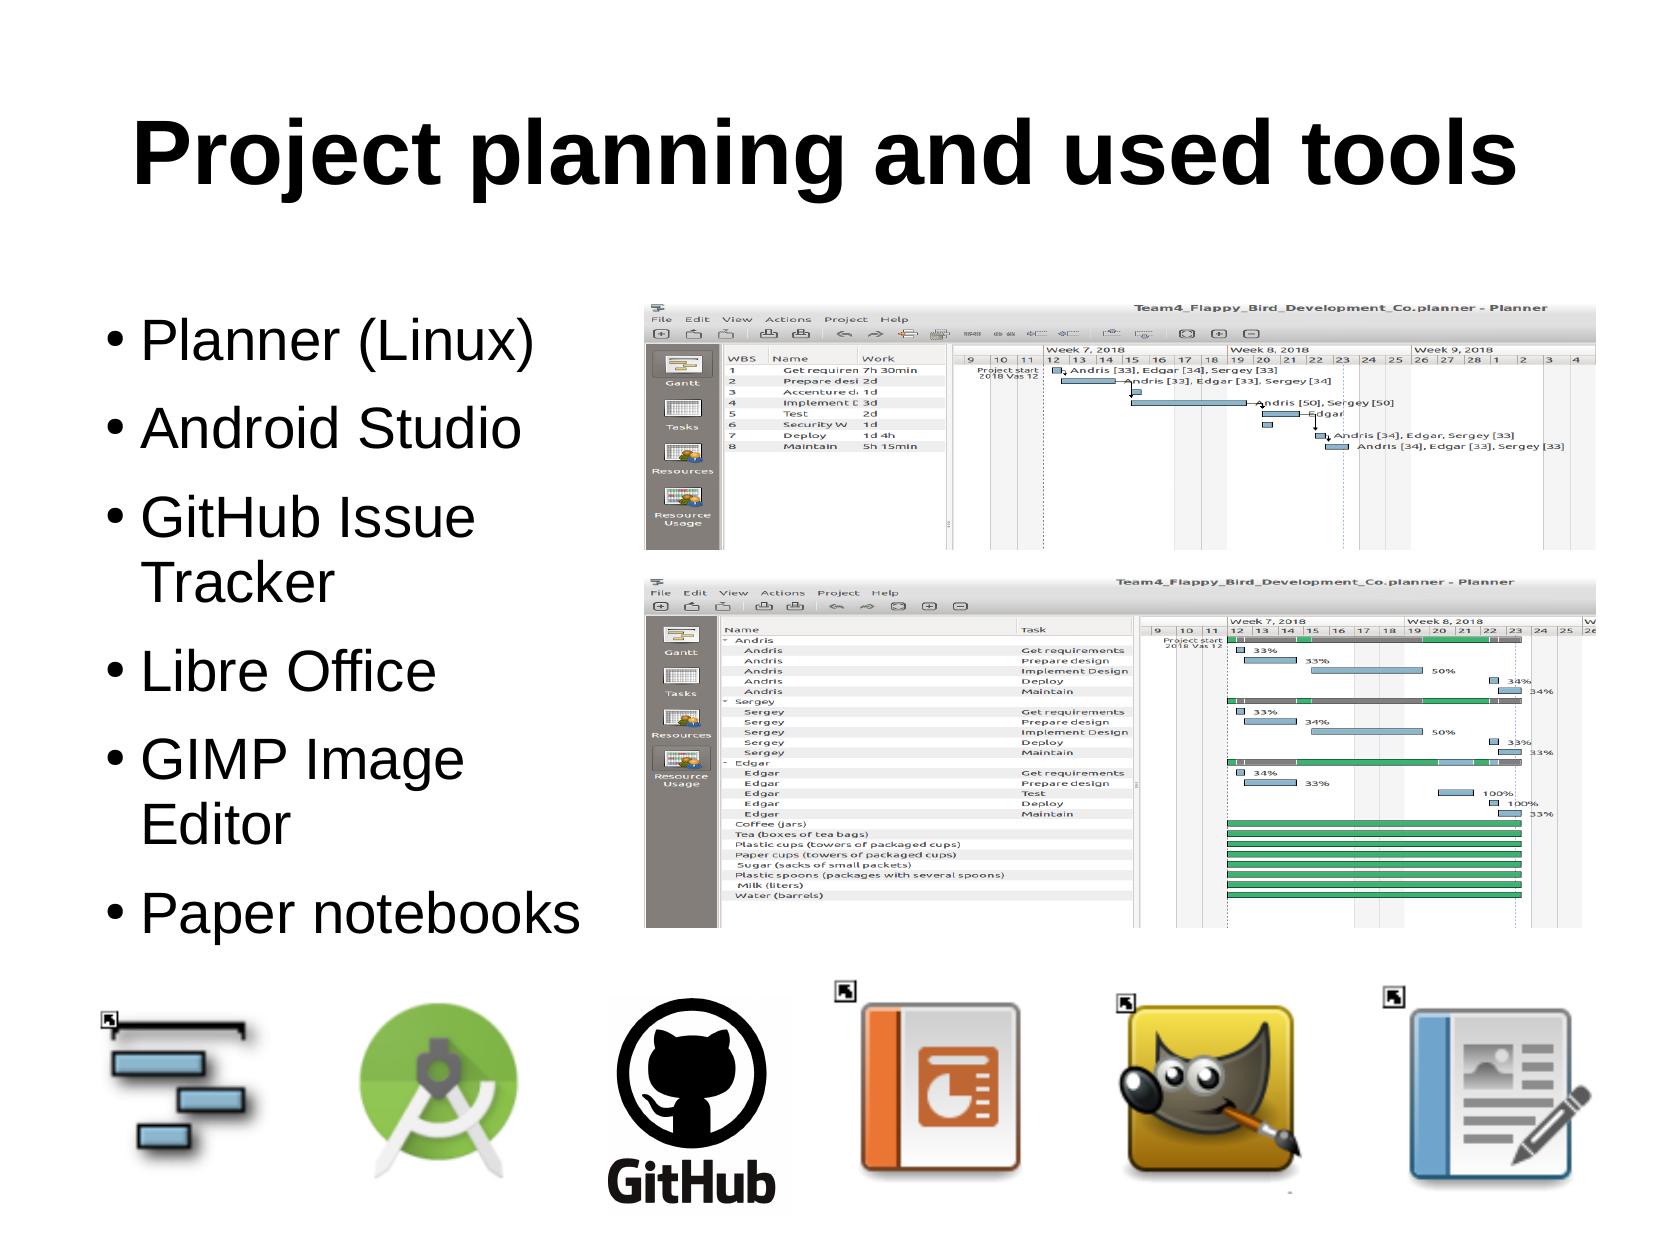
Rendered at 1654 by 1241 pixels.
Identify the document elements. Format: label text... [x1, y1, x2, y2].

picture [644, 303, 1596, 550]
picture [326, 990, 558, 1190]
picture [1352, 973, 1608, 1207]
picture [608, 972, 1320, 1218]
text_box Planner (Linux) Android Studio GitHub Issue Tracker Libre Office GIMP Image Editor Paper notebooks [89, 300, 1575, 954]
picture [78, 999, 285, 1180]
title Project planning and used tools [82, 49, 1571, 257]
picture [644, 577, 1596, 928]
